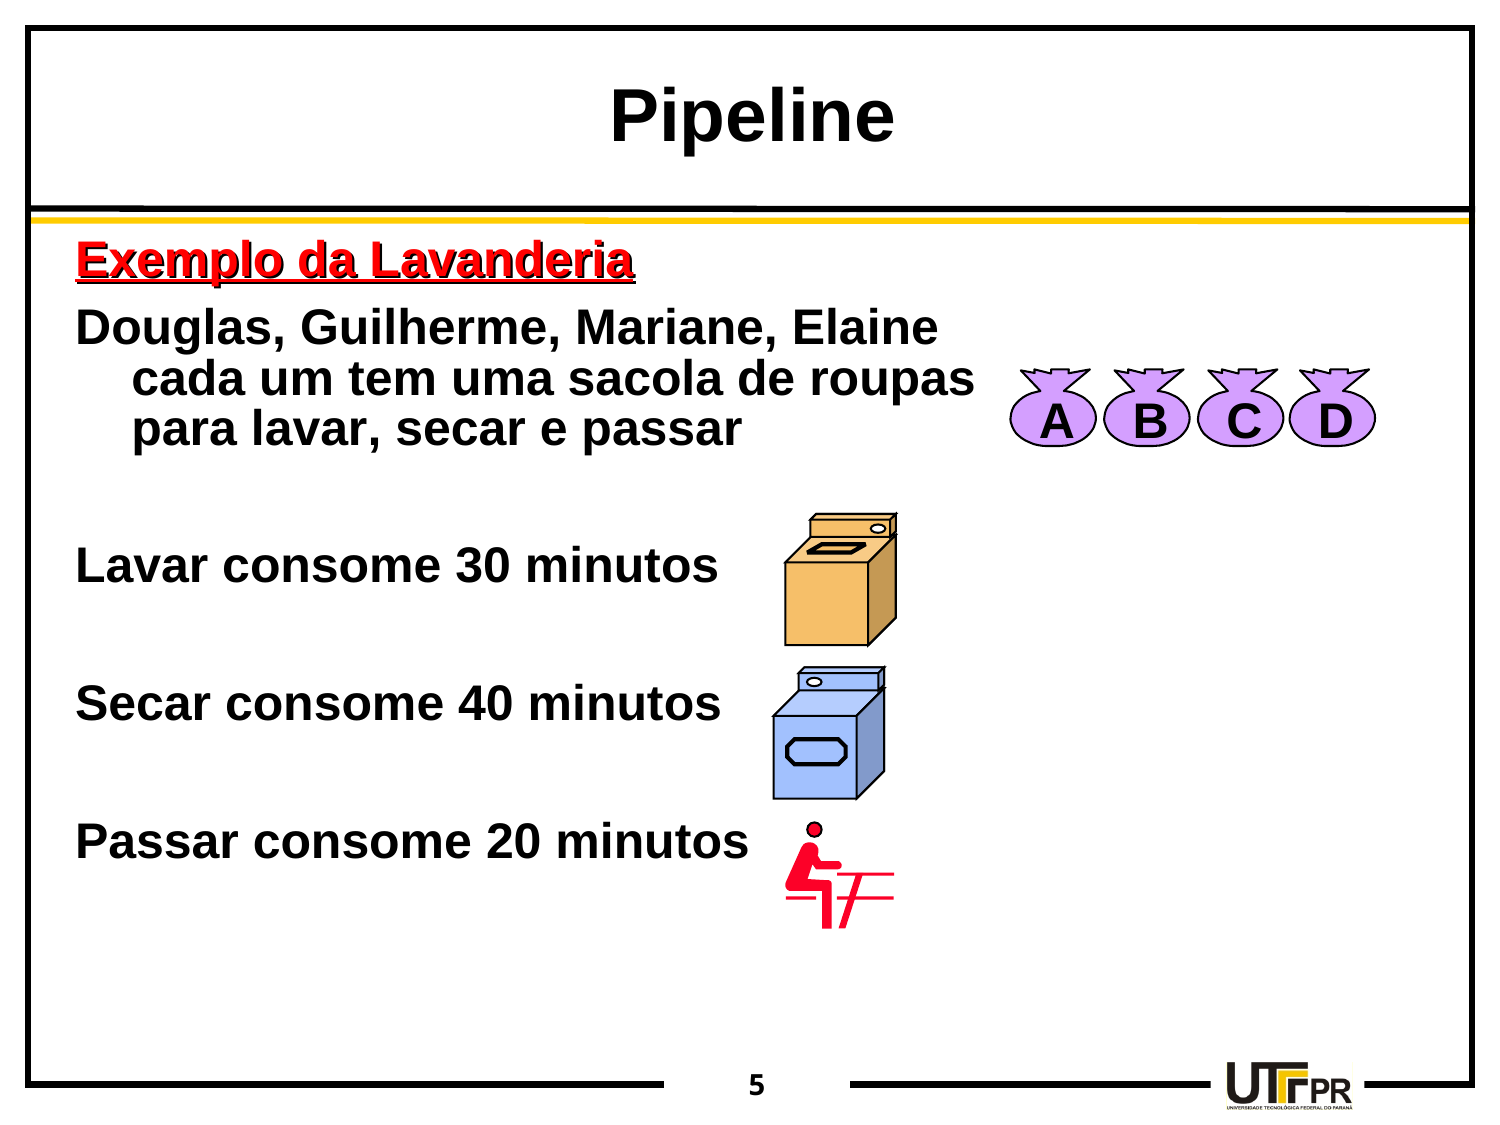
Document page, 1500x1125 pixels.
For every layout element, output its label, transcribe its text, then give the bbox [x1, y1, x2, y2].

text_box [785, 896, 817, 900]
text_box [1020, 369, 1090, 381]
text_box [785, 842, 842, 929]
text_box A [1023, 381, 1090, 457]
text_box [1197, 397, 1211, 440]
text_box [785, 514, 896, 646]
text_box [1104, 397, 1117, 440]
text_box B [1117, 381, 1184, 457]
text_box [1289, 397, 1302, 439]
text_box D [1302, 381, 1369, 457]
text_box [1010, 397, 1023, 439]
list Exemplo da Lavanderia Douglas, Guilherme, Mariane, Elaine cada um tem uma sacola de roupas para lavar, secar e passar Lavar consome 30 minutos Secar consome 40 minutos Passar consome 20 minutos [64, 231, 1336, 905]
picture [1226, 1062, 1353, 1110]
text_box [807, 544, 866, 553]
text_box [1369, 403, 1376, 434]
text_box [1090, 403, 1096, 433]
text_box [1208, 369, 1278, 381]
text_box [798, 667, 885, 691]
text_box [836, 872, 895, 929]
title Pipeline [29, 73, 1477, 168]
text_box [1114, 369, 1184, 381]
text_box [807, 822, 822, 837]
text_box [773, 688, 885, 799]
text_box [1299, 369, 1370, 381]
text_box C [1211, 381, 1278, 457]
text_box [1278, 403, 1284, 433]
text_box [1184, 403, 1190, 433]
